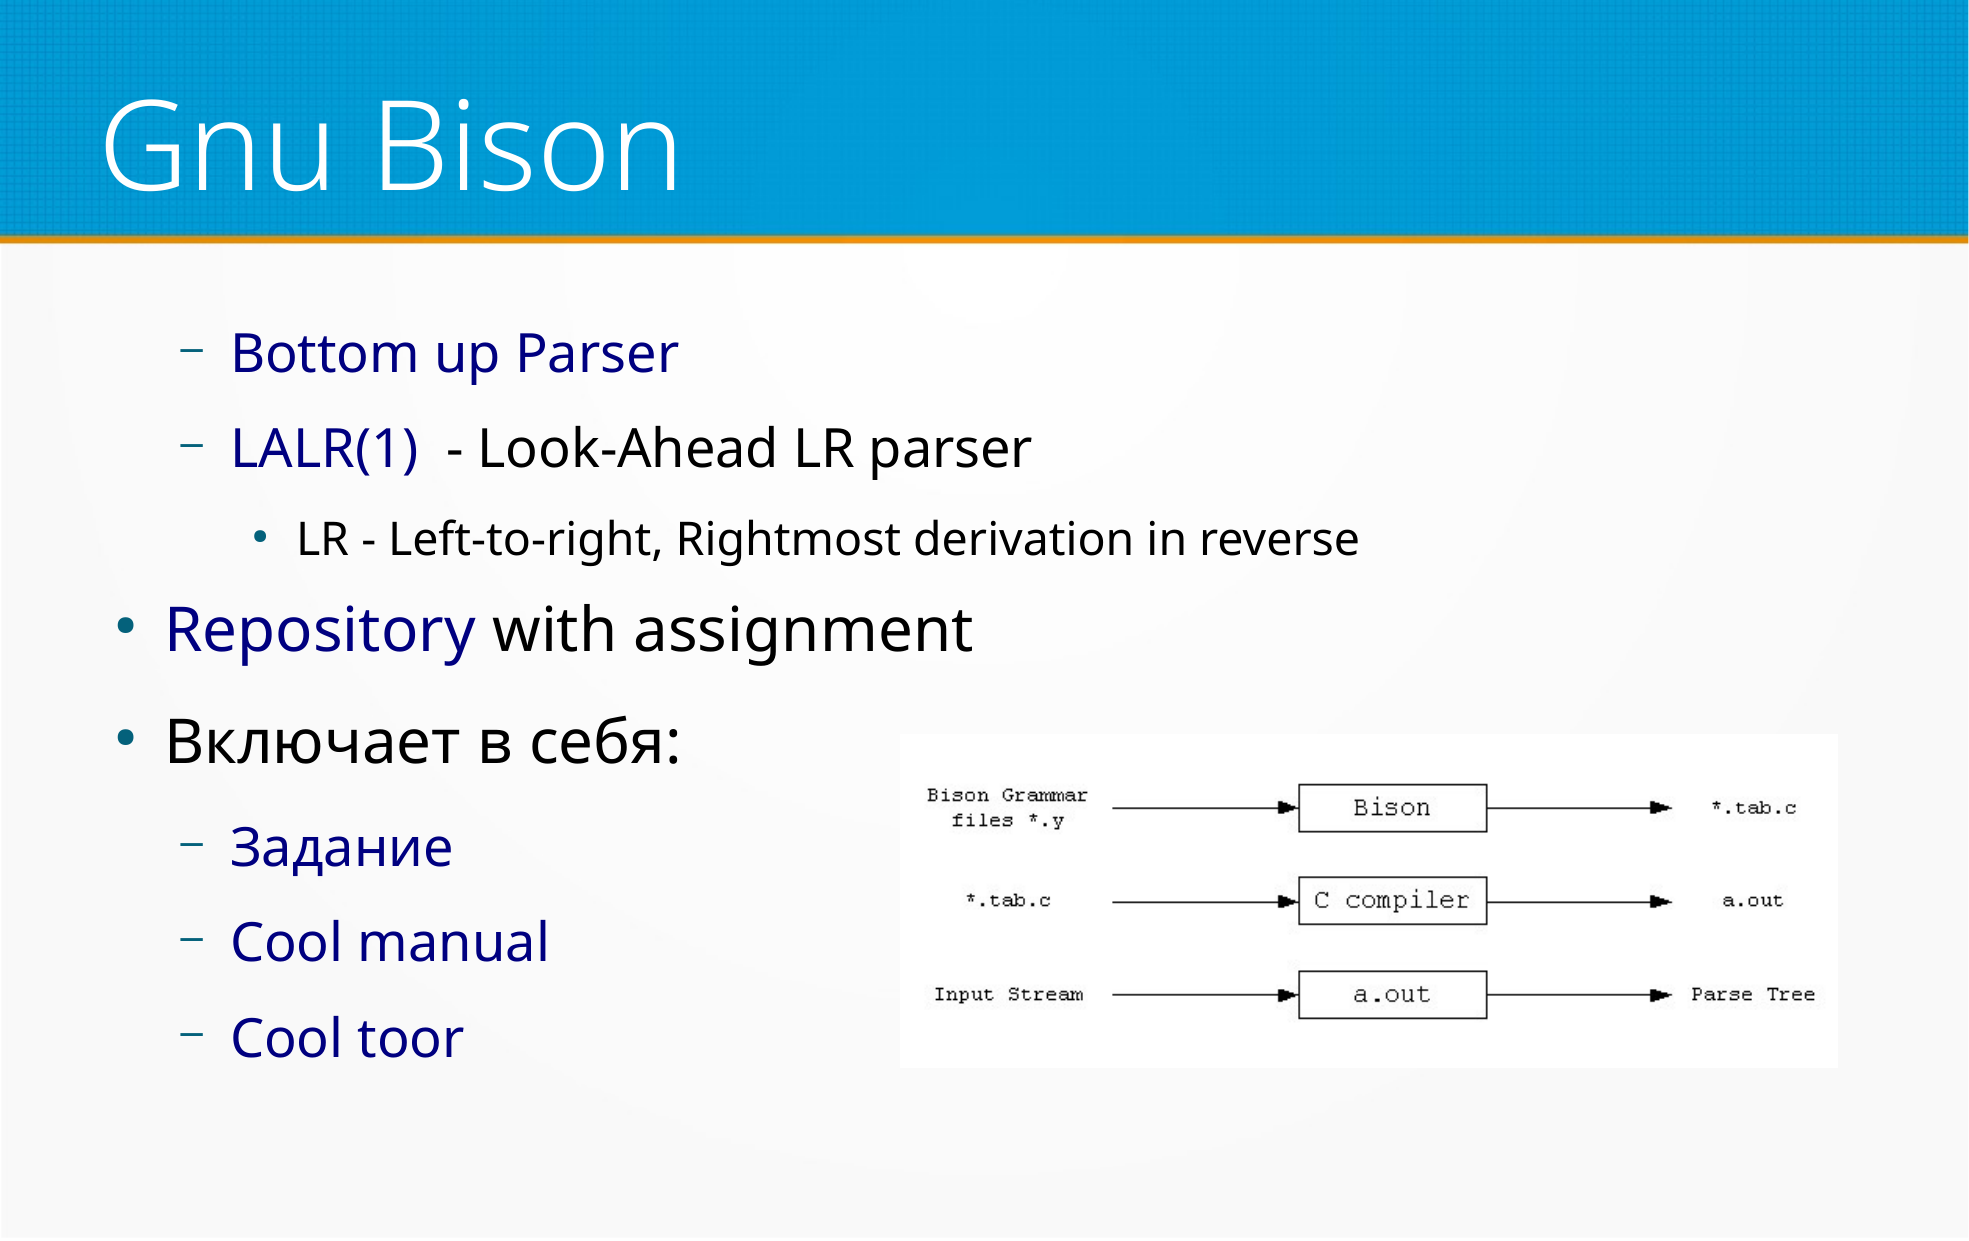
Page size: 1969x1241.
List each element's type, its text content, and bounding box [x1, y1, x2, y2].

list Bottom up Parser LALR(1) - Look-Ahead LR parser LR - Left-to-right, Rightmost derivation in reverse Repository with assignment Включает в себя: Задание Cool manual Cool toor [98, 315, 1861, 1081]
title Gnu Bison [98, 19, 1870, 227]
picture [0, 233, 1969, 1241]
